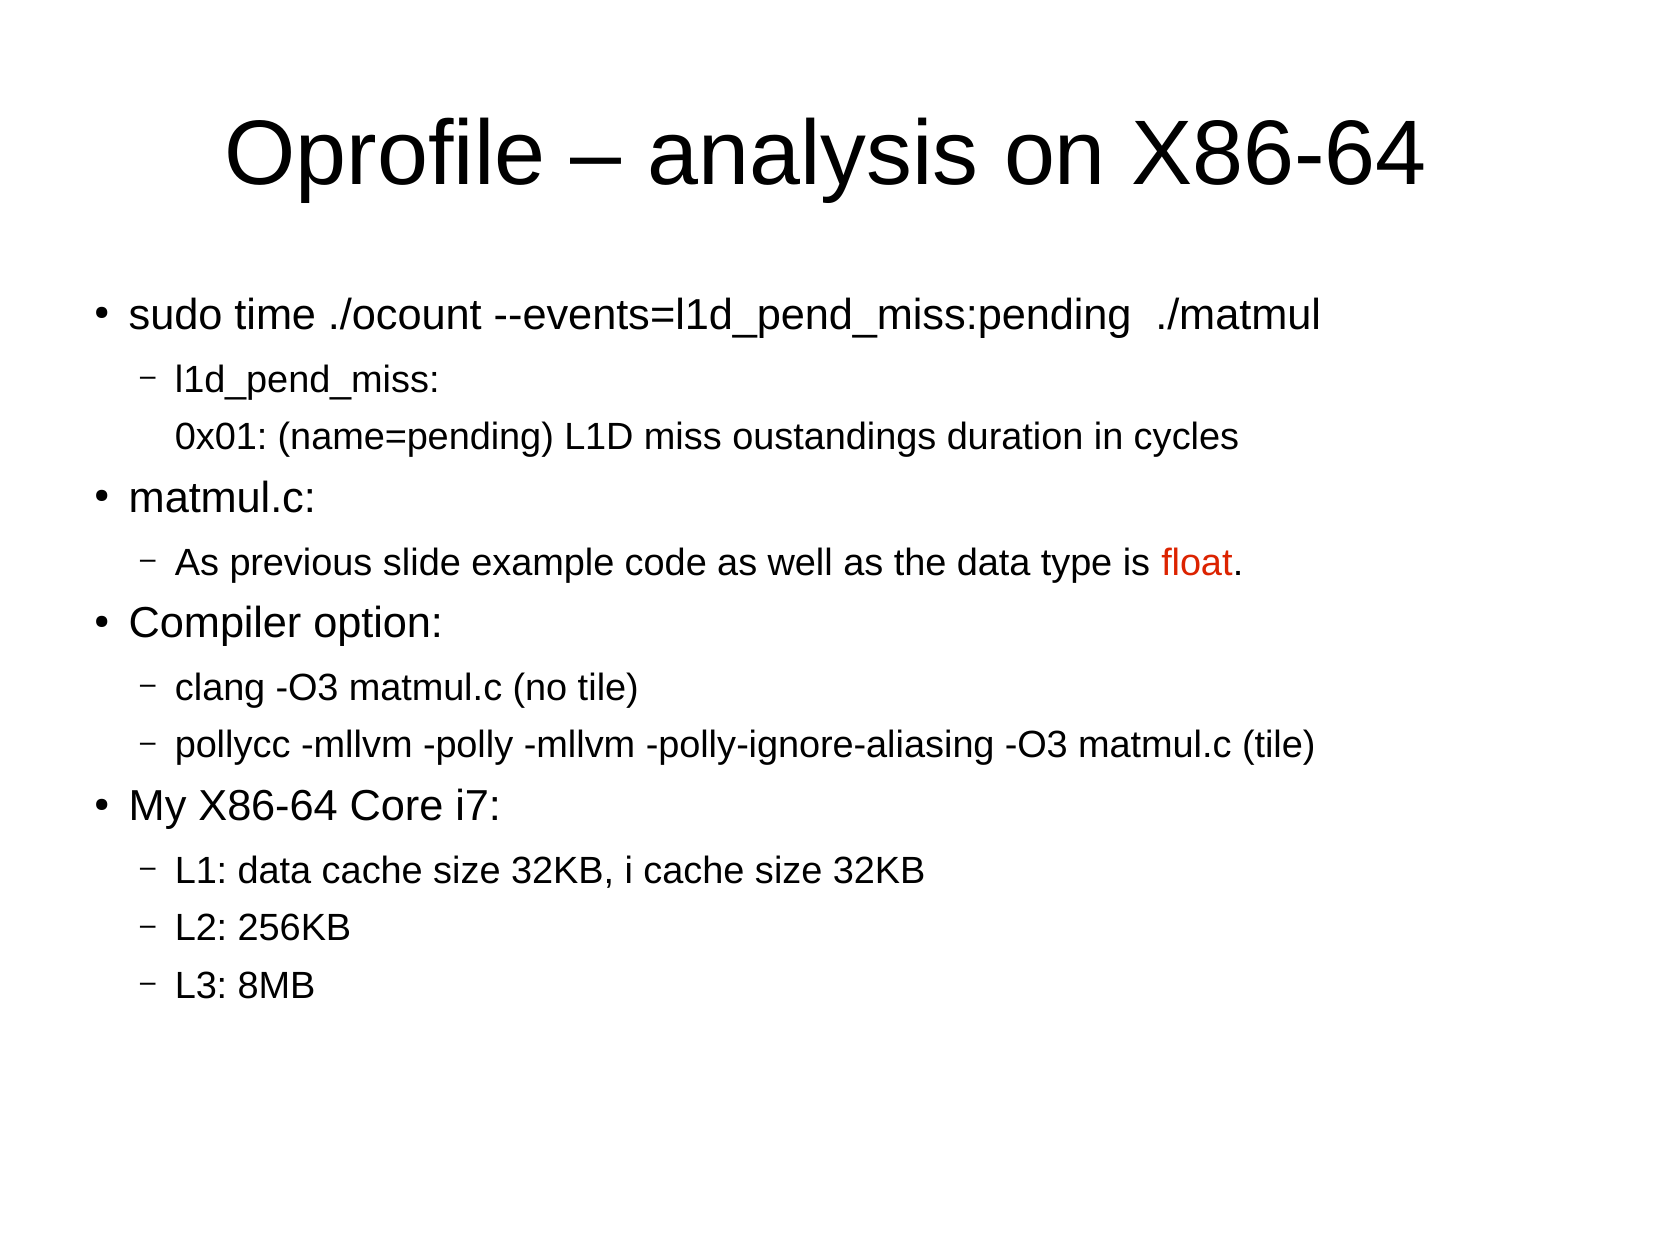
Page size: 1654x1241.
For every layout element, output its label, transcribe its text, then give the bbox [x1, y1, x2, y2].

list sudo time ./ocount --events=l1d_pend_miss:pending ./matmul l1d_pend_miss: 0x01: (name=pending) L1D miss oustandings duration in cycles matmul.c: As previous slide example code as well as the data type is float. Compiler option: clang -O3 matmul.c (no tile) pollycc -mllvm -polly -mllvm -polly-ignore-aliasing -O3 matmul.c (tile) My X86-64 Core i7: L1: data cache size 32KB, i cache size 32KB L2: 256KB L3: 8MB [82, 290, 1538, 1010]
title Oprofile – analysis on X86-64 [82, 49, 1571, 257]
